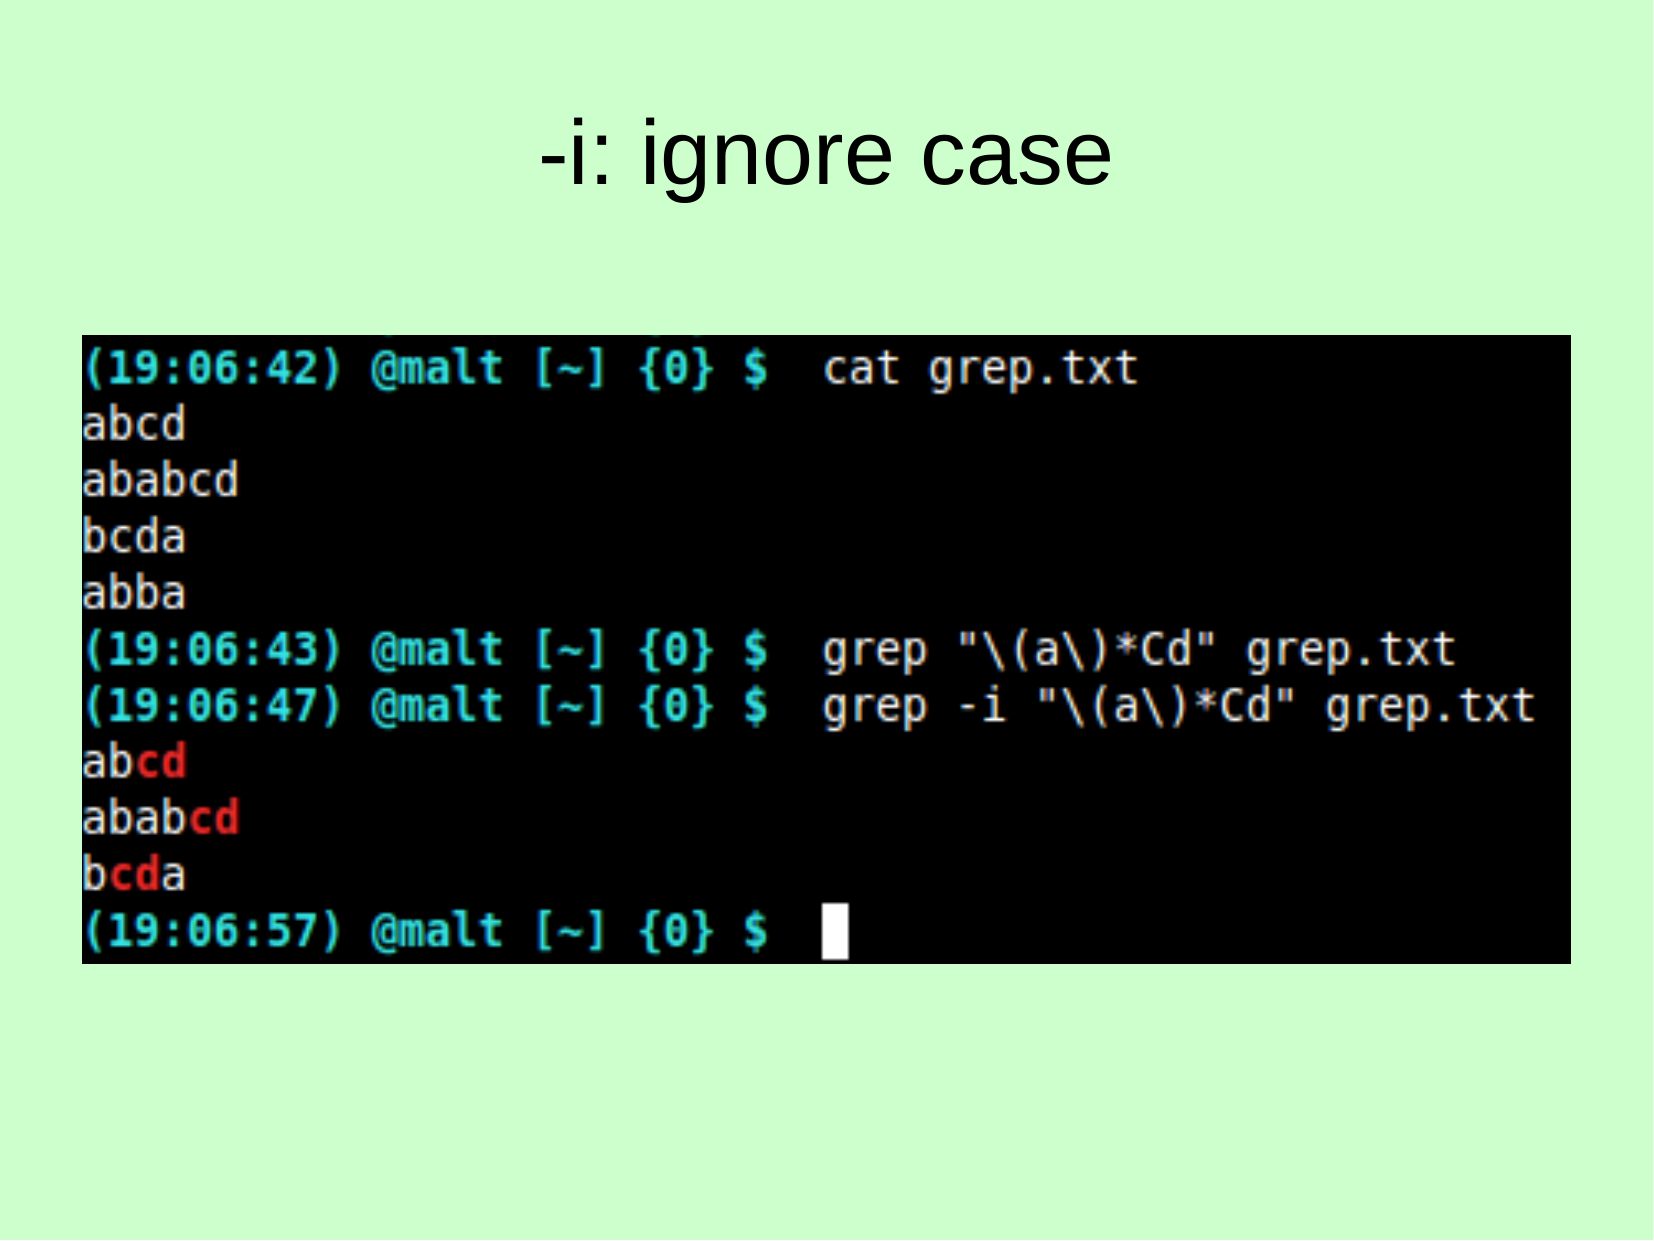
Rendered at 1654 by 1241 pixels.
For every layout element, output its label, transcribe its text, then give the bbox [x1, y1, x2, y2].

title -i: ignore case [82, 49, 1571, 257]
picture [82, 335, 1571, 964]
